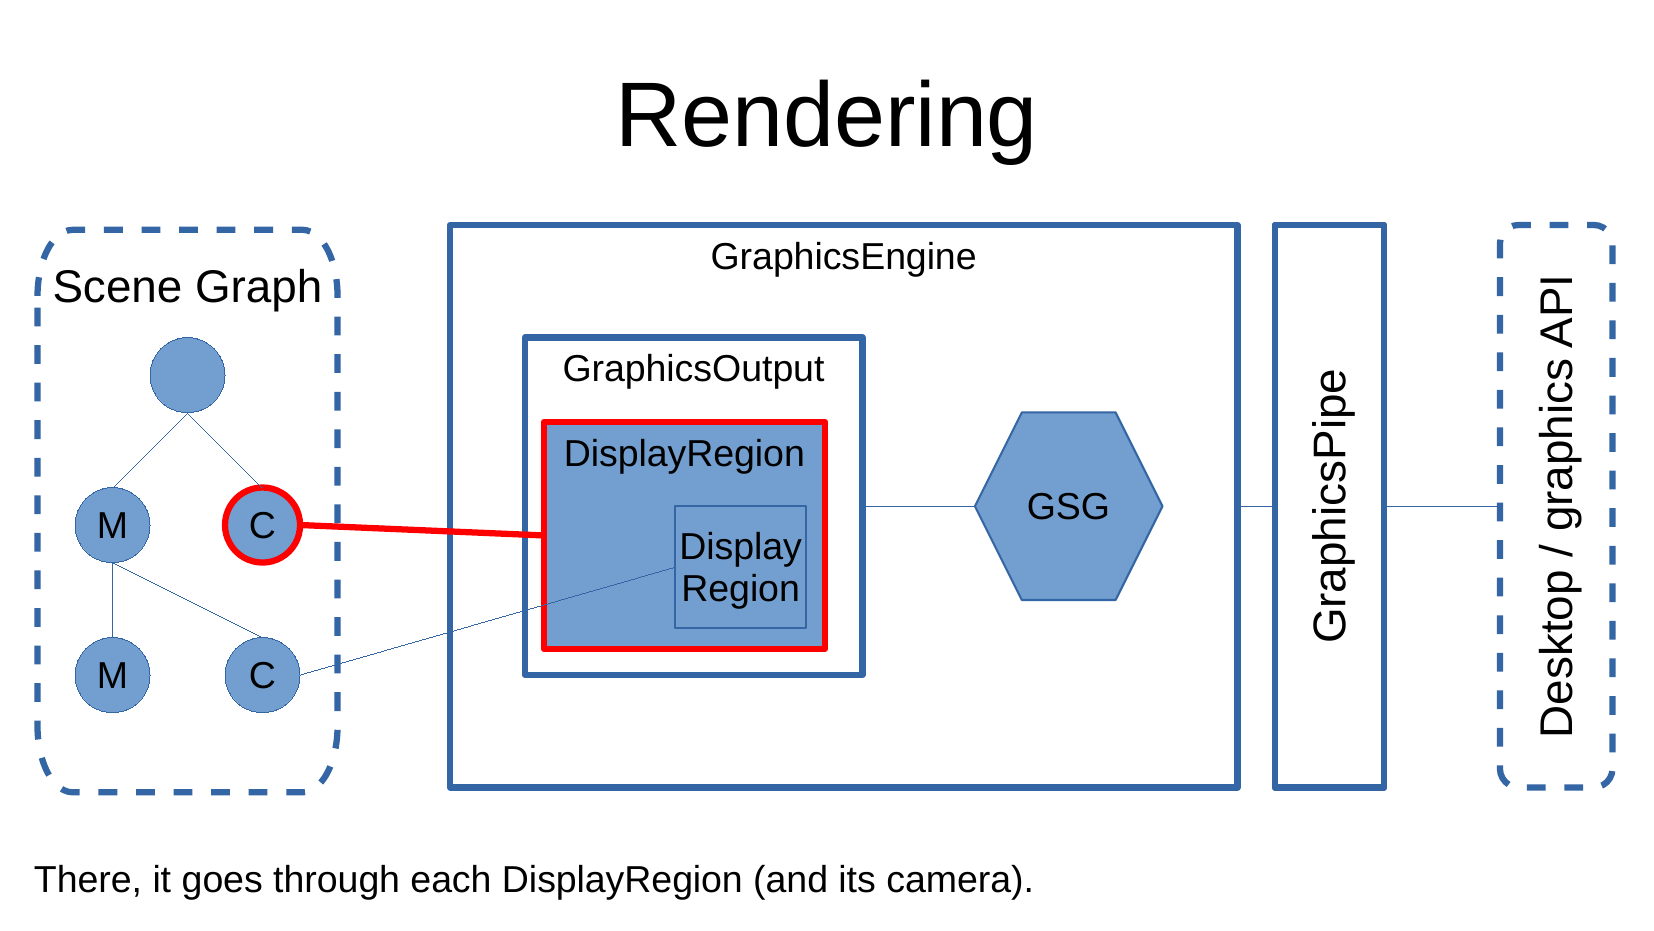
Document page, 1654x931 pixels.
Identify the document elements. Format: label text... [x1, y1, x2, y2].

text_box Desktop / graphics API [1499, 224, 1613, 787]
title Rendering [82, 37, 1571, 193]
text_box [150, 337, 226, 413]
text_box GraphicsOutput [524, 337, 863, 675]
text_box GraphicsPipe [1275, 225, 1384, 787]
text_box GSG [975, 412, 1163, 601]
text_box DisplayRegion [543, 421, 826, 650]
text_box M [75, 487, 151, 563]
text_box C [225, 637, 301, 713]
text_box M [75, 637, 151, 713]
text_box GraphicsEngine [449, 224, 1238, 787]
text_box Scene Graph [37, 229, 338, 787]
text_box Display Region [675, 506, 807, 629]
text_box There, it goes through each DisplayRegion (and its camera). [33, 787, 1618, 901]
text_box C [225, 487, 300, 563]
